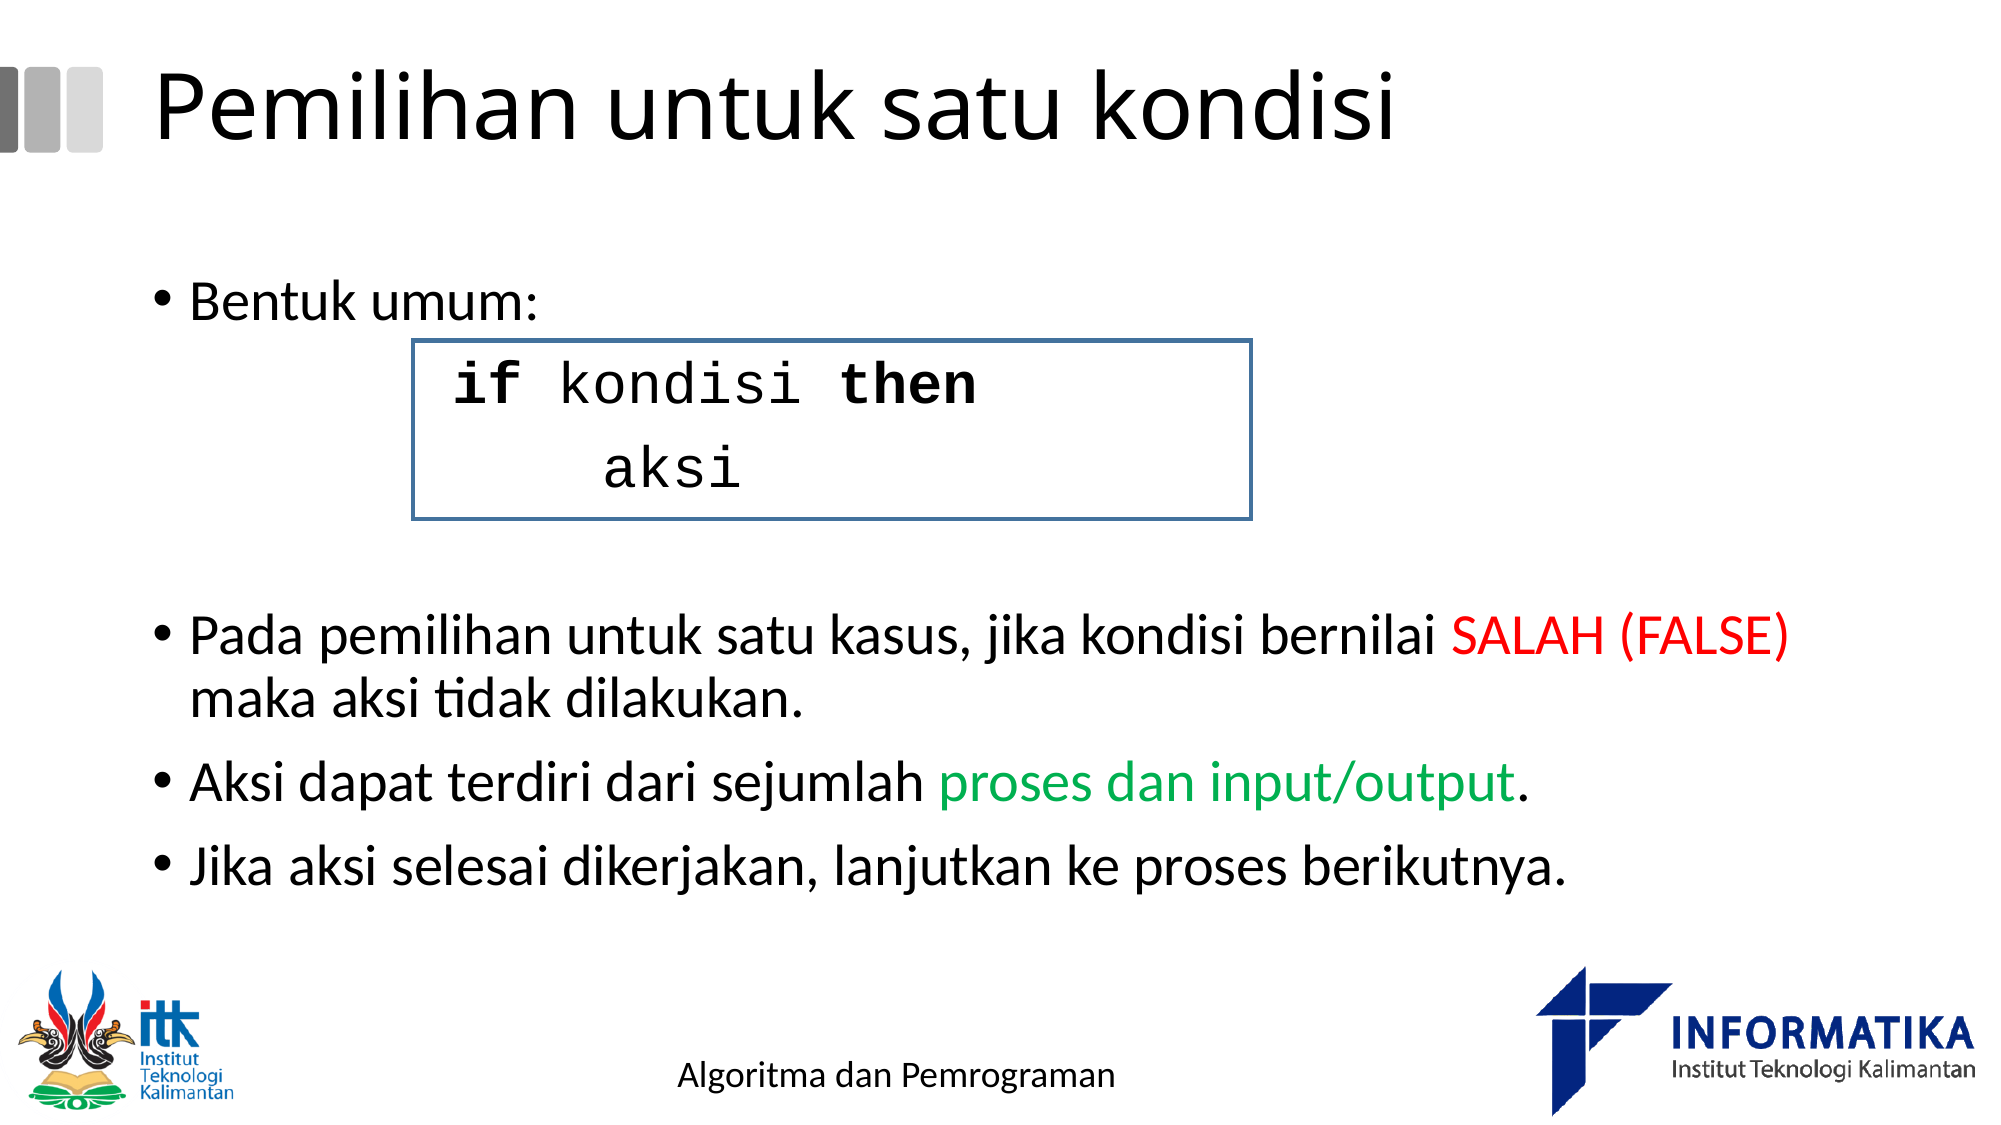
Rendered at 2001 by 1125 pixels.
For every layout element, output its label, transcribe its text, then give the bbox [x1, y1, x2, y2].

picture [1534, 965, 1976, 1118]
text_box Pemilihan untuk satu kondisi [137, 1, 1863, 219]
text_box Bentuk umum: if kondisi then aksi Pada pemilihan untuk satu kasus, jika kondisi bernilai SALAH (FALSE) maka aksi tidak dilakukan. Aksi dapat terdiri dari sejumlah proses dan input/output. Jika aksi selesai dikerjakan, lanjutkan ke proses berikutnya. [137, 262, 1863, 977]
picture [0, 935, 252, 1125]
text_box Algoritma dan Pemrograman [662, 1042, 1338, 1103]
